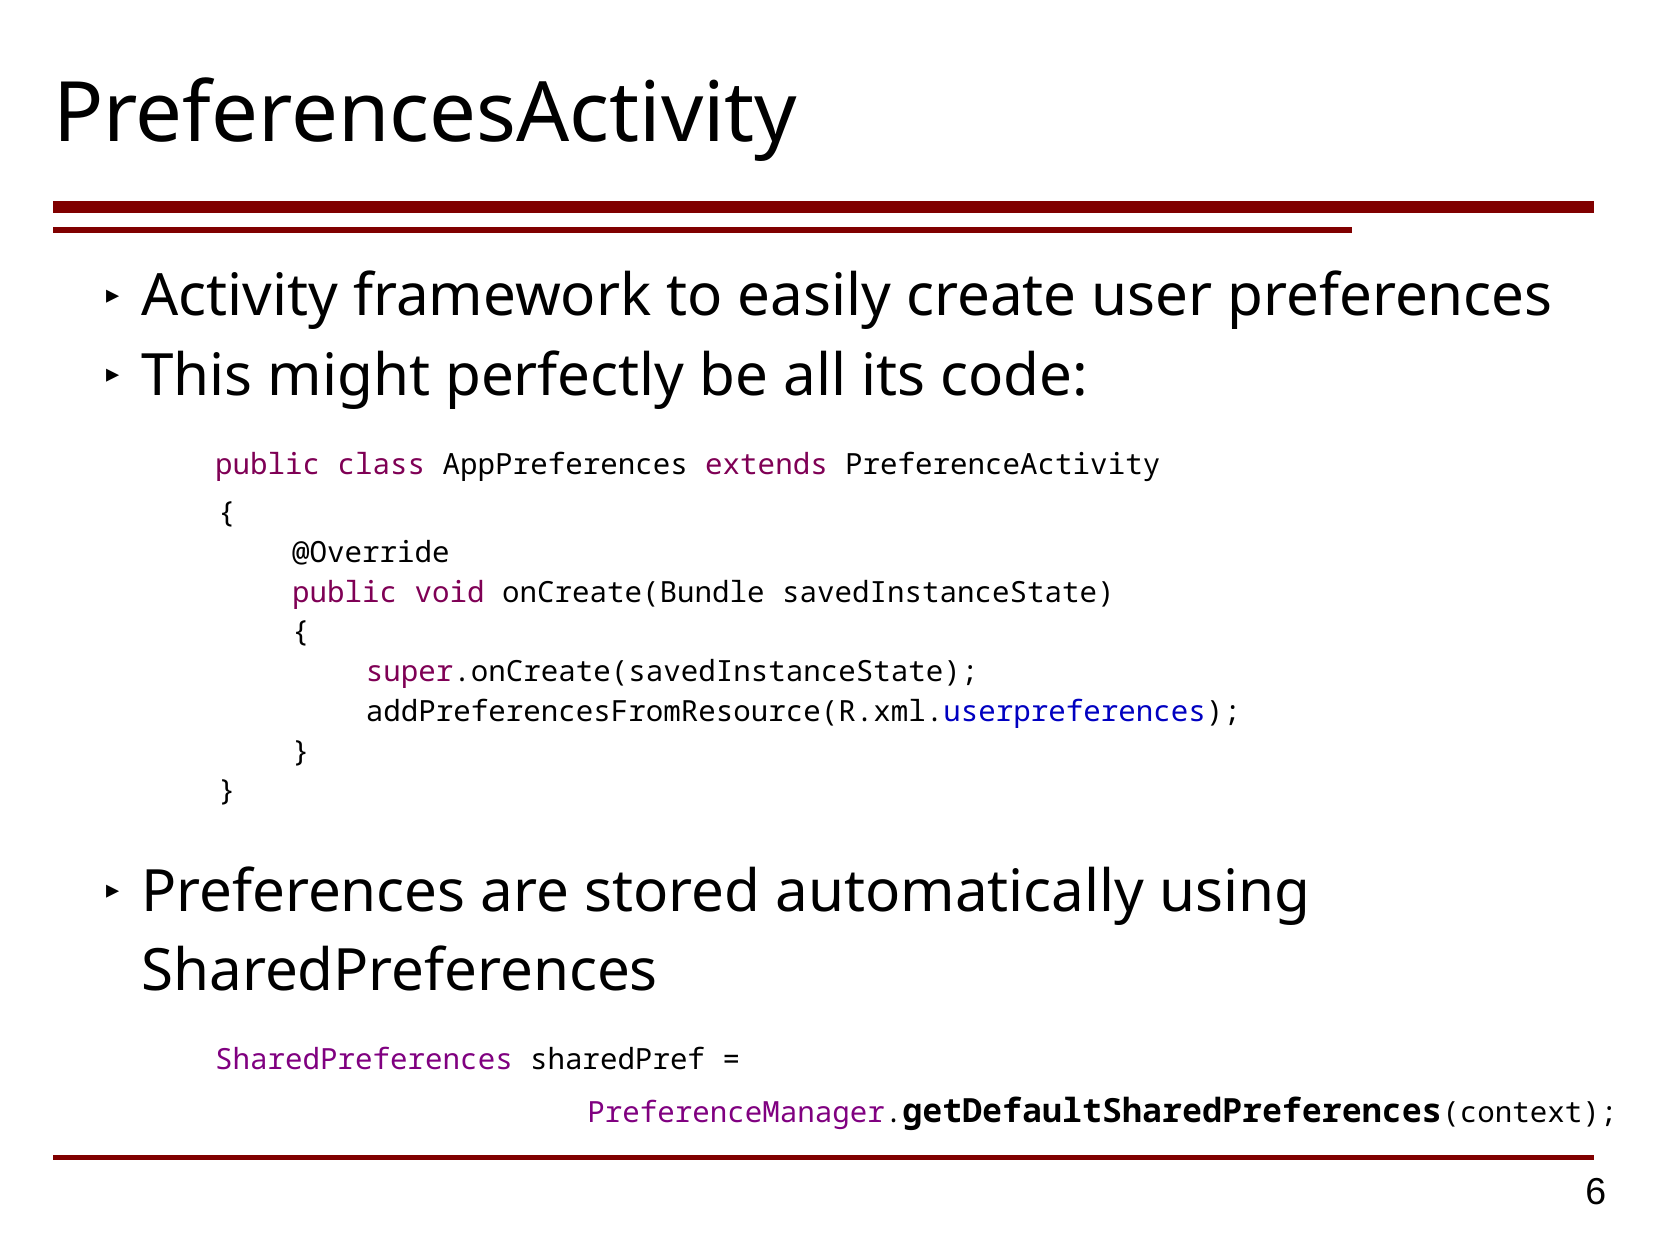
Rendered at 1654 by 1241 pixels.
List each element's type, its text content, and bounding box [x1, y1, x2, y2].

text_box Activity framework to easily create user preferences This might perfectly be all its code: public class AppPreferences extends PreferenceActivity { @Override public void onCreate(Bundle savedInstanceState) { super.onCreate(savedInstanceState); addPreferencesFromResource(R.xml.userpreferences); } } Preferences are stored automatically using SharedPreferences SharedPreferences sharedPref = PreferenceManager.getDefaultSharedPreferences(context); [55, 246, 1632, 1100]
subtitle PreferencesActivity [53, 48, 1542, 172]
text_box <número> [35, 1163, 1654, 1221]
